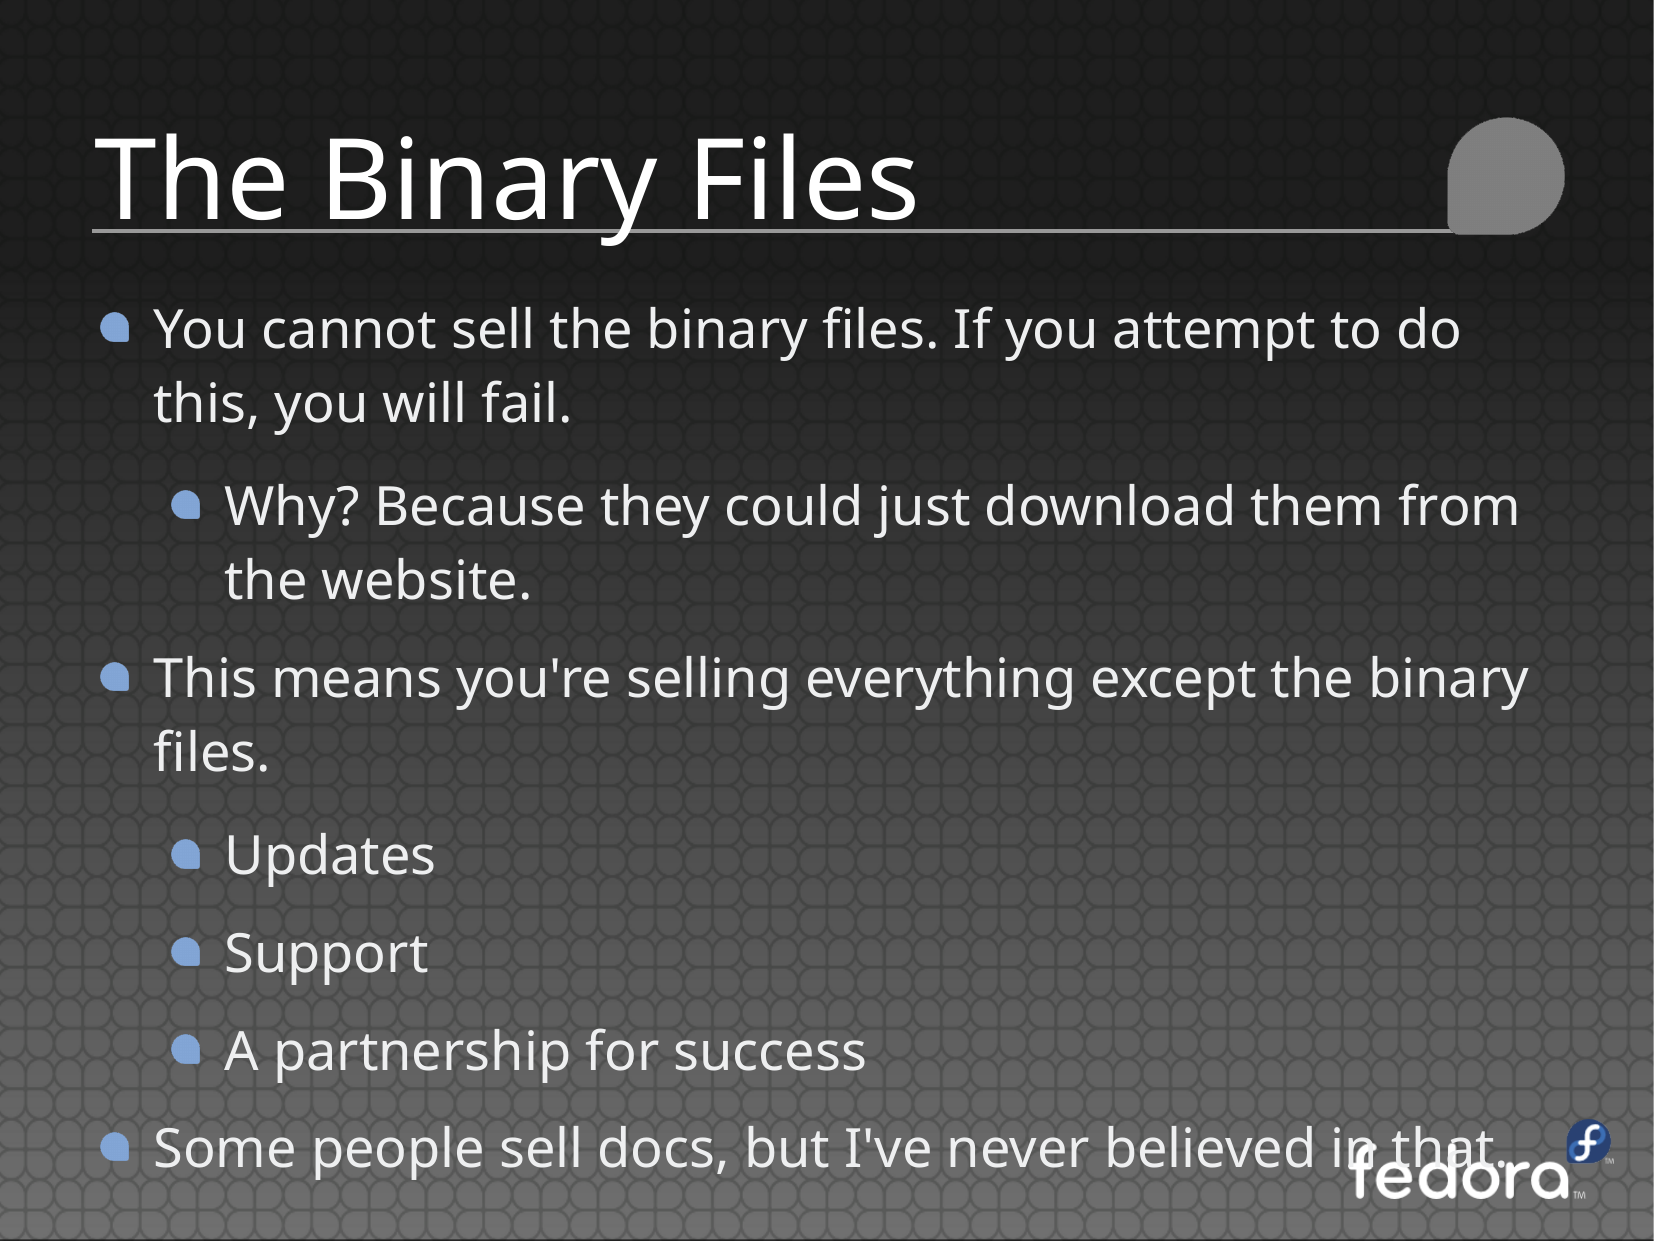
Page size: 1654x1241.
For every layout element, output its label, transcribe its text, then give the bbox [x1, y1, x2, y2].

list You cannot sell the binary files. If you attempt to do this, you will fail. Why? Because they could just download them from the website. This means you're selling everything except the binary files. Updates Support A partnership for success Some people sell docs, but I've never believed in that. [82, 290, 1571, 1094]
picture [0, 0, 1654, 1241]
title The Binary Files [94, 100, 1426, 251]
